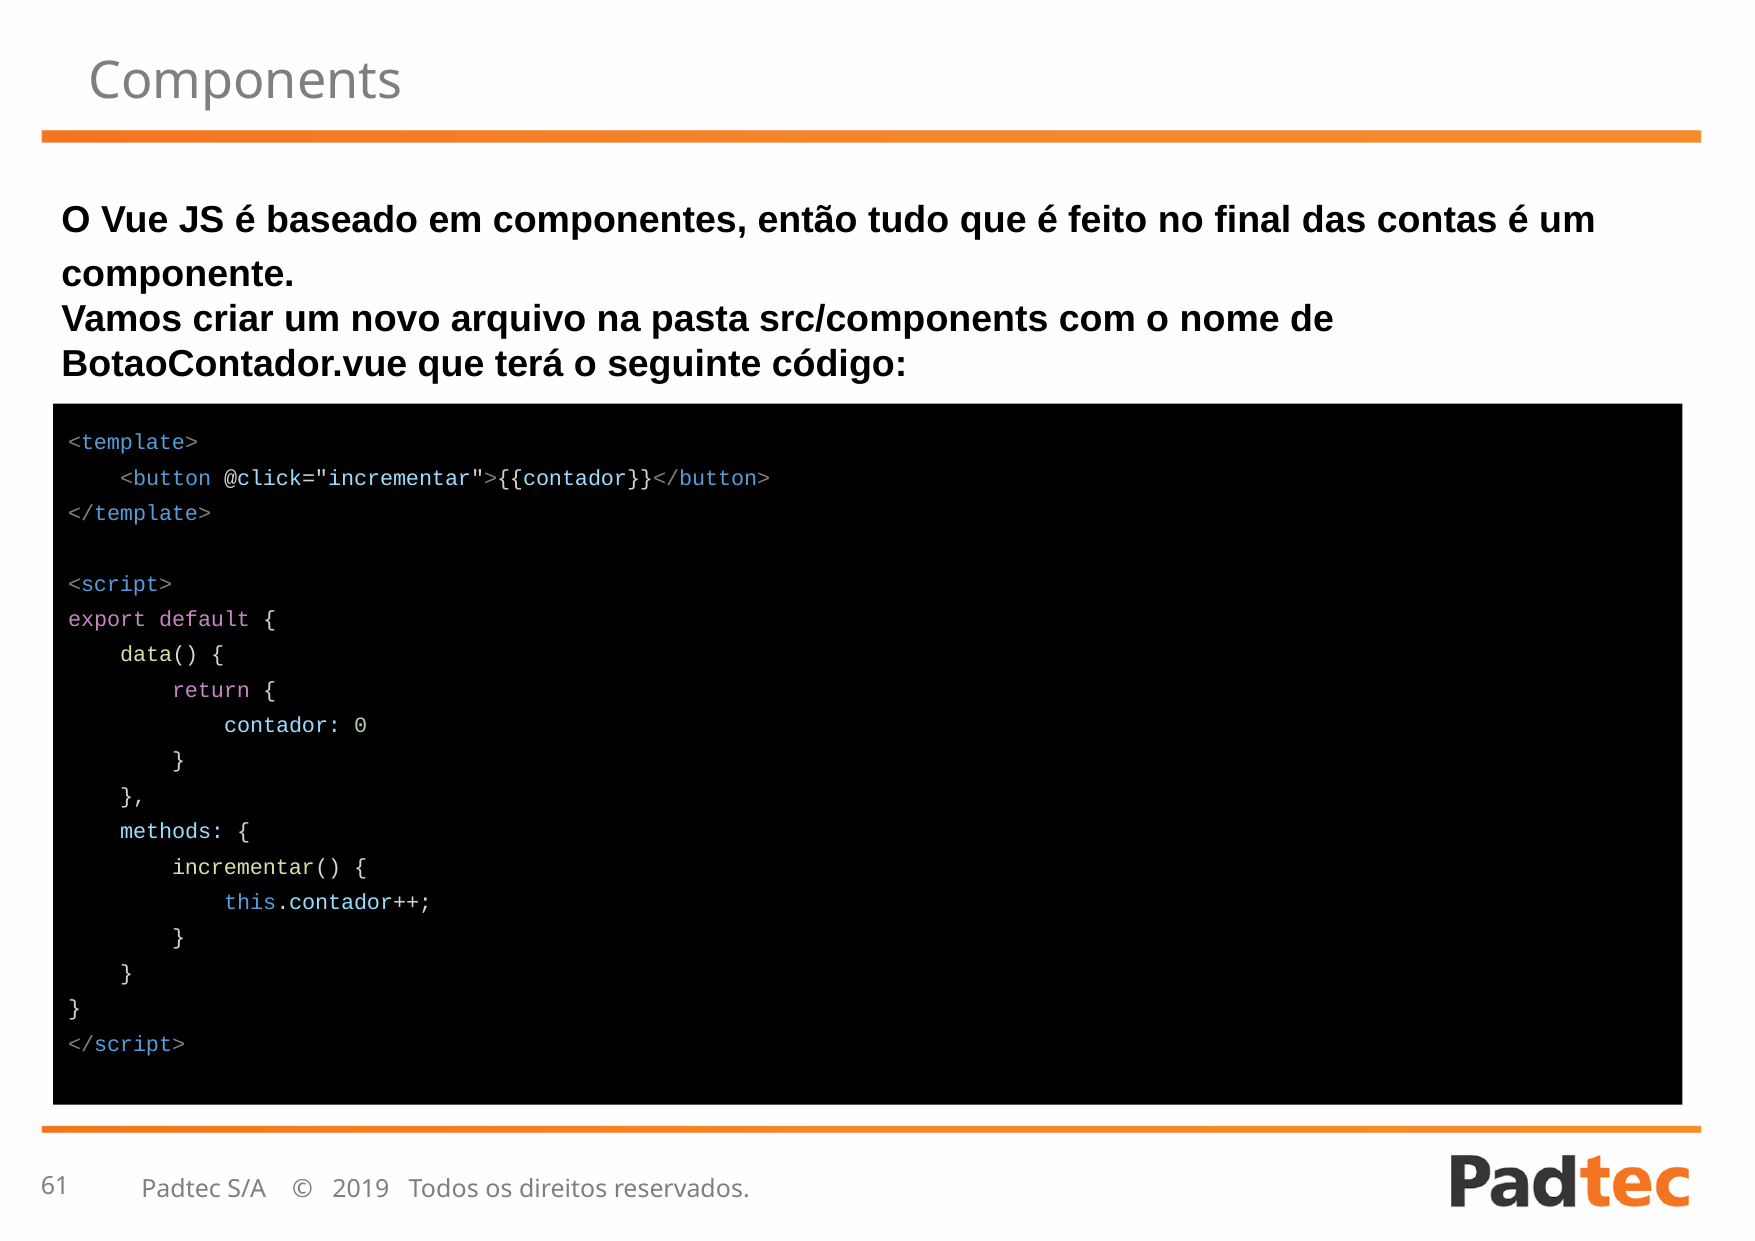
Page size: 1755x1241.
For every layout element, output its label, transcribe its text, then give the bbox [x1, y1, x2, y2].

text_box O Vue JS é baseado em componentes, então tudo que é feito no final das contas é um componente. Vamos criar um novo arquivo na pasta src/components com o nome de BotaoContador.vue que terá o seguinte código: [46, 171, 1688, 392]
text_box <template> <button @click="incrementar">{{contador}}</button> </template> <script> export default { data() { return { contador: 0 } }, methods: { incrementar() { this.contador++; } } } </script> [53, 403, 1683, 1105]
picture [0, 0, 1755, 1241]
title Components [73, 29, 1653, 127]
